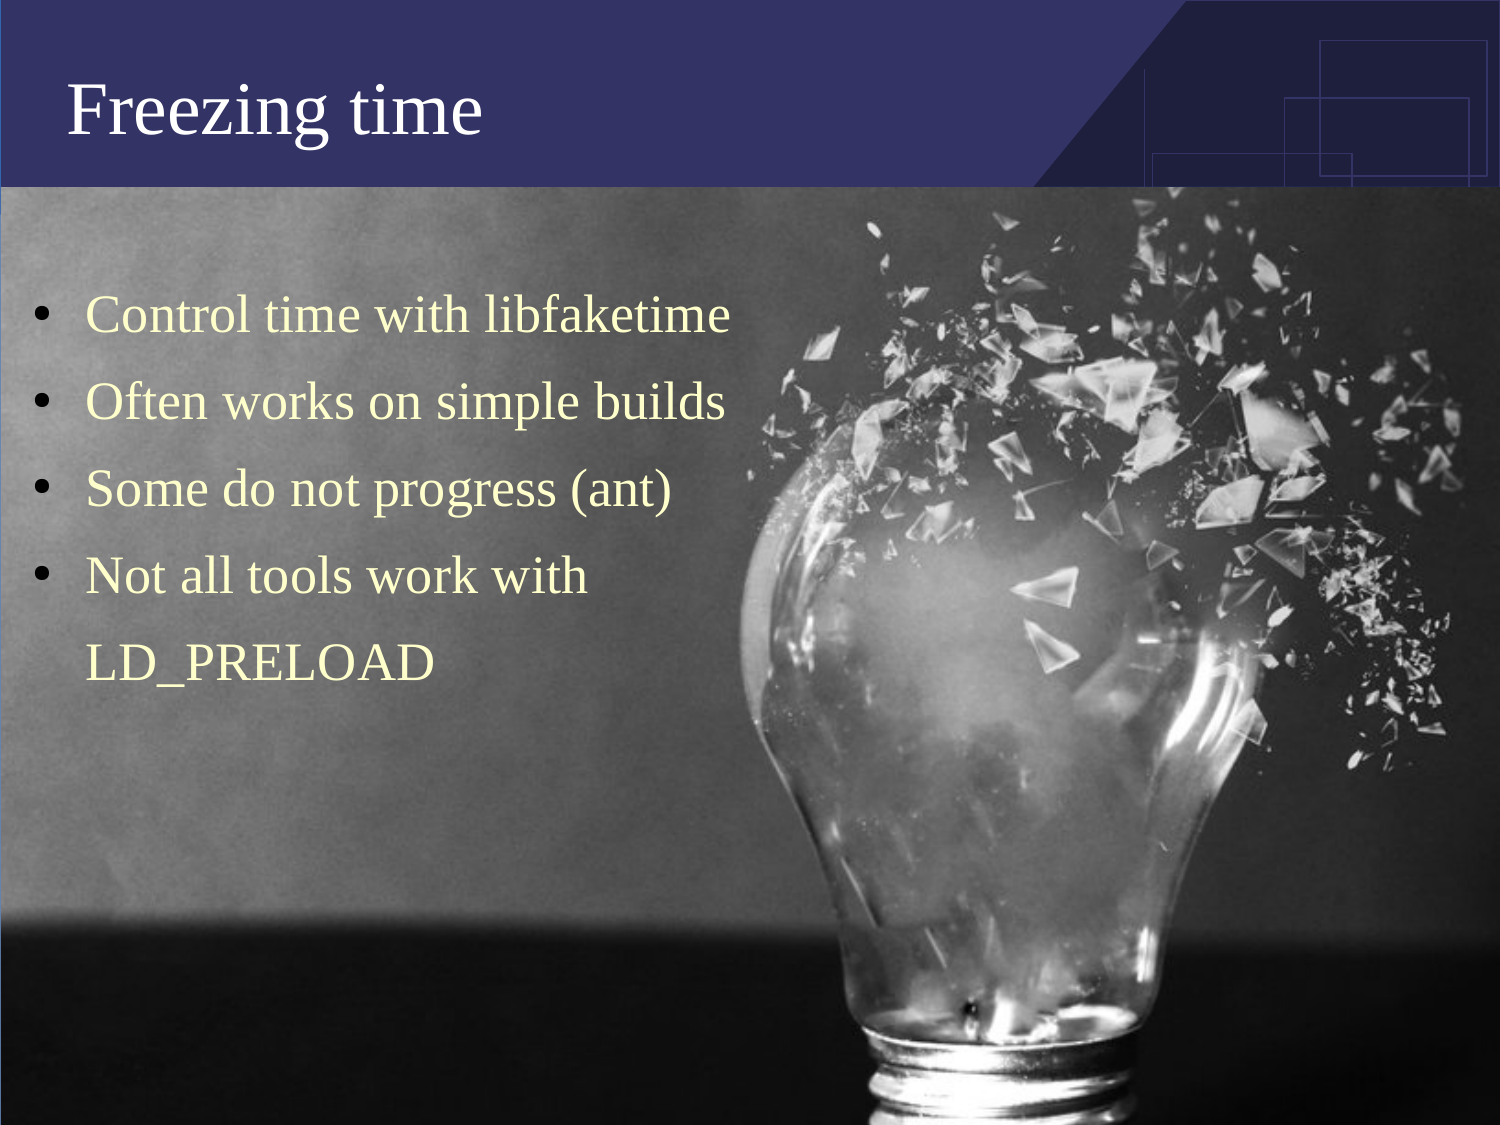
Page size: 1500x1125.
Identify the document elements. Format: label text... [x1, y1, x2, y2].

text_box Freezing time [51, 15, 1311, 203]
picture [0, 187, 1500, 1125]
text_box Control time with libfaketime Often works on simple builds Some do not progress (ant) Not all tools work with LD_PRELOAD [0, 183, 1281, 1011]
